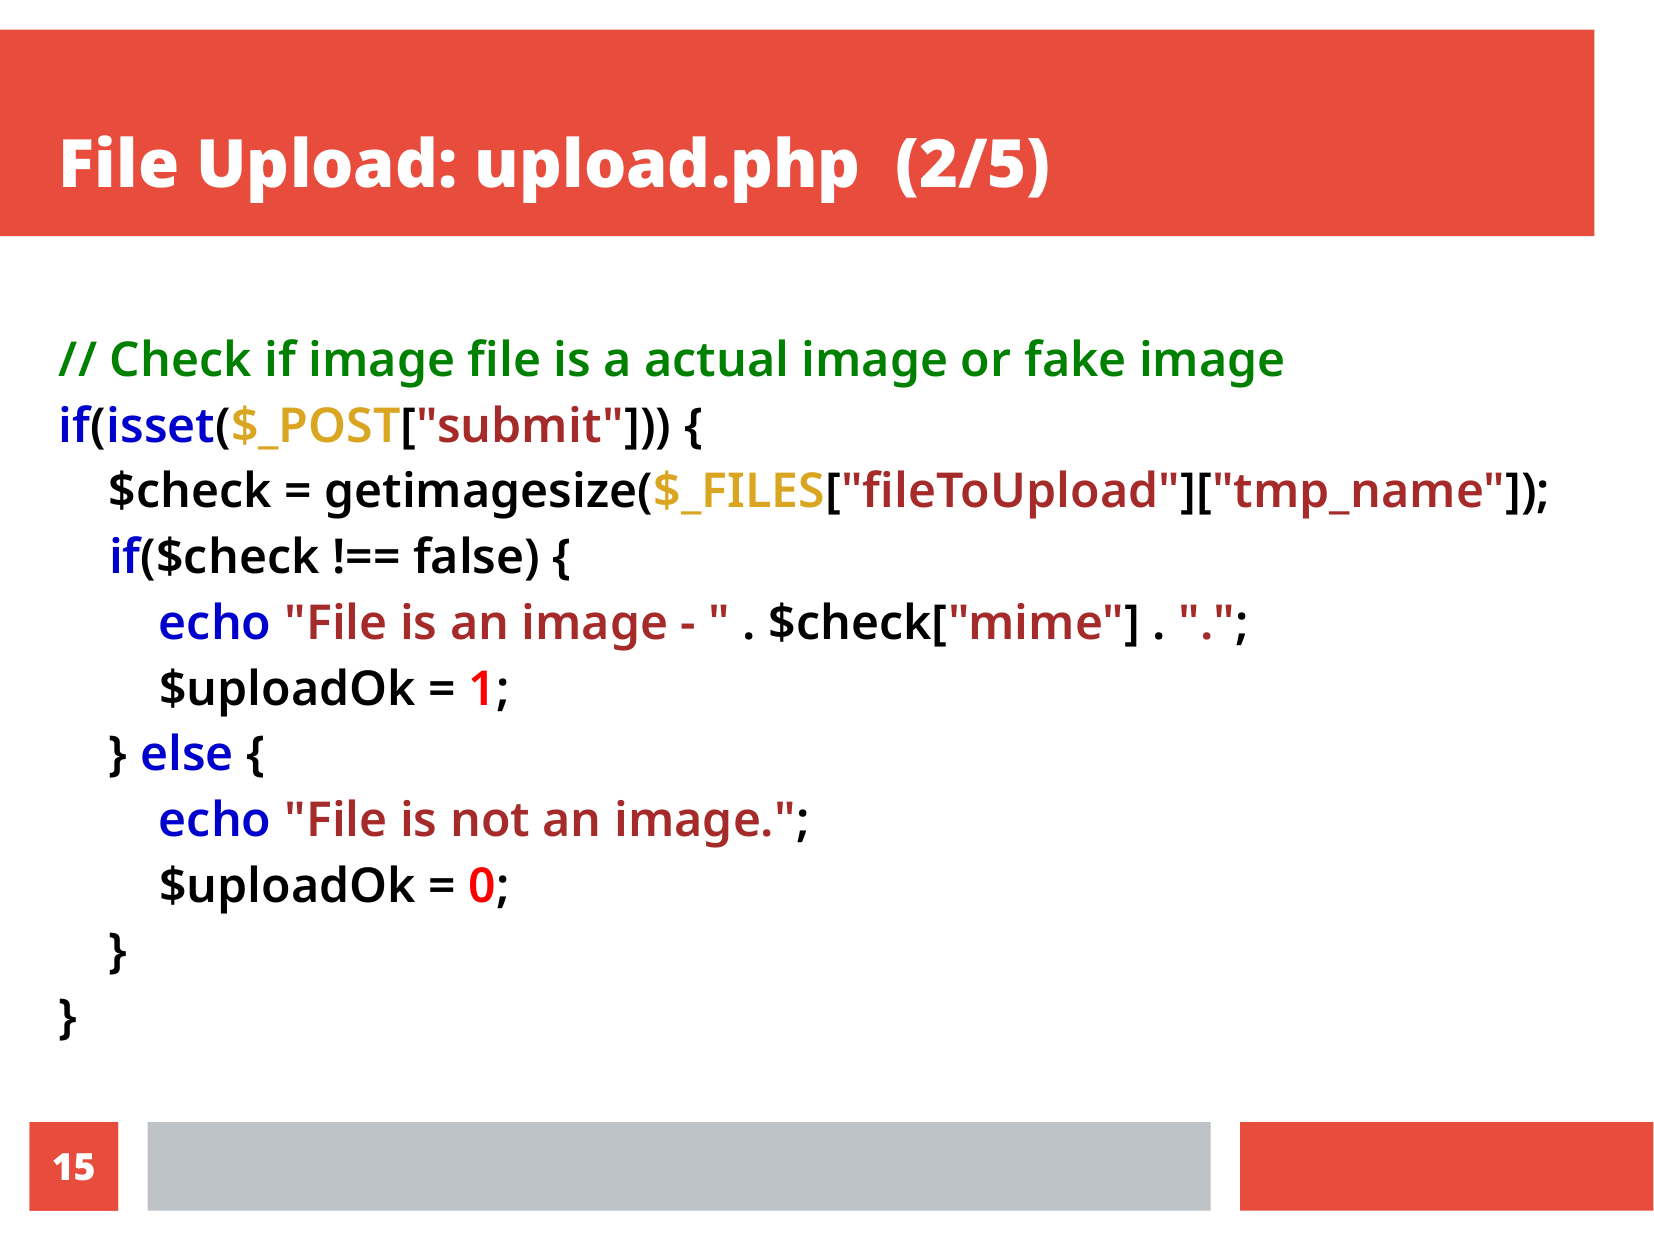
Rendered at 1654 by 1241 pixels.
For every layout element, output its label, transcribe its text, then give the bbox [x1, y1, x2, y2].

title File Upload: upload.php (2/5) [59, 59, 1595, 207]
list // Check if image file is a actual image or fake image if(isset($_POST["submit"])) { $check = getimagesize($_FILES["fileToUpload"]["tmp_name"]); if($check !== false) { echo "File is an image - " . $check["mime"] . "."; $uploadOk = 1; } else { echo "File is not an image."; $uploadOk = 0; } } [59, 324, 1565, 1093]
